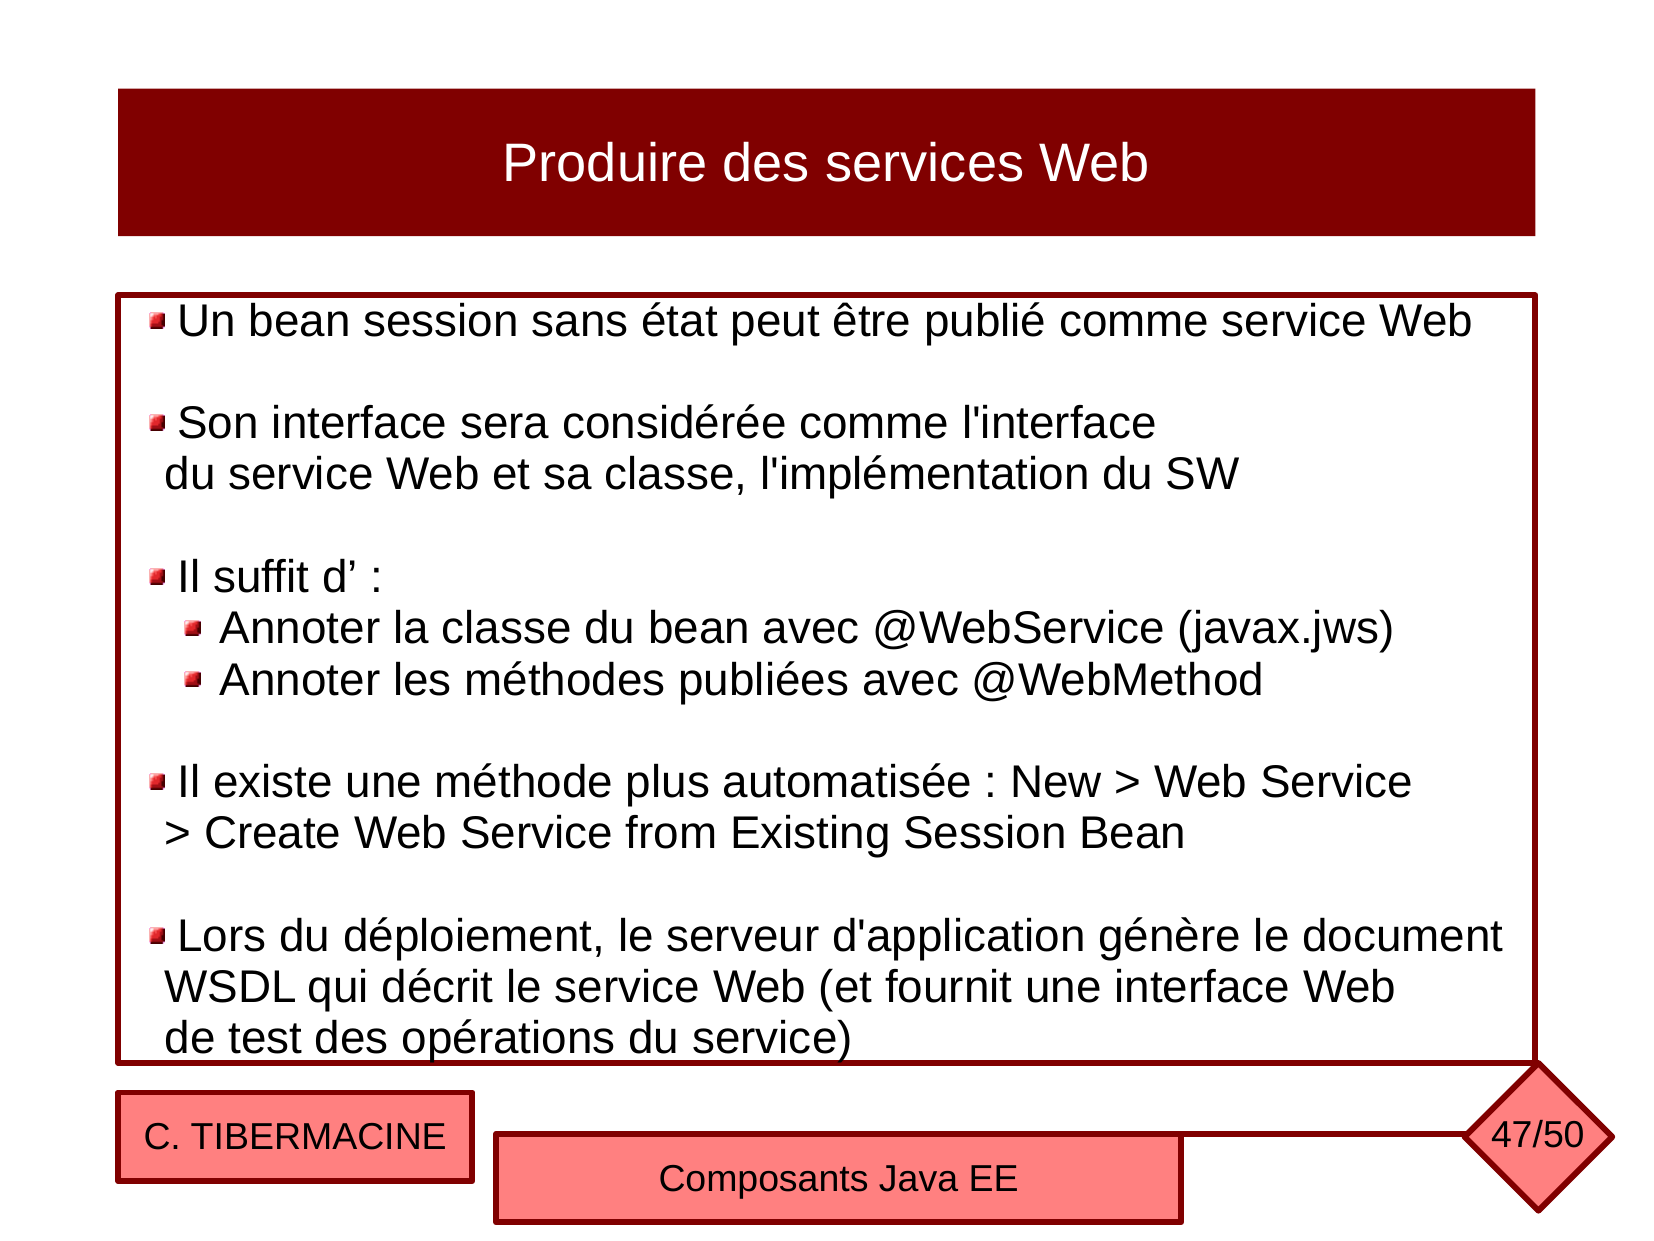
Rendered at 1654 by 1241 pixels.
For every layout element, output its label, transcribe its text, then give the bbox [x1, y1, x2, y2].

text_box <numéro>/50 [1476, 1106, 1607, 1206]
text_box Produire des services Web [118, 88, 1536, 237]
picture [149, 773, 165, 790]
text_box [1533, 1206, 1544, 1211]
text_box [1607, 1131, 1613, 1143]
text_box [1464, 1125, 1476, 1149]
text_box Un bean session sans état peut être publié comme service Web Son interface sera considérée comme l'interface du service Web et sa classe, l'implémentation du SW Il suffit d’ : Annoter la classe du bean avec @WebService (javax.jws) Annoter les méthodes publiées avec @WebMethod Il existe une méthode plus automatisée : New > Web Service > Create Web Service from Existing Session Bean Lors du déploiement, le serveur d'application génère le document WSDL qui décrit le service Web (et fournit une interface Web de test des opérations du service) [118, 295, 1536, 1063]
picture [149, 414, 165, 431]
picture [184, 620, 201, 636]
picture [149, 568, 165, 585]
text_box Composants Java EE [496, 1133, 1182, 1223]
picture [149, 312, 165, 329]
text_box C. TIBERMACINE [118, 1092, 473, 1182]
picture [184, 671, 201, 687]
text_box [1495, 1062, 1582, 1106]
picture [149, 927, 165, 944]
